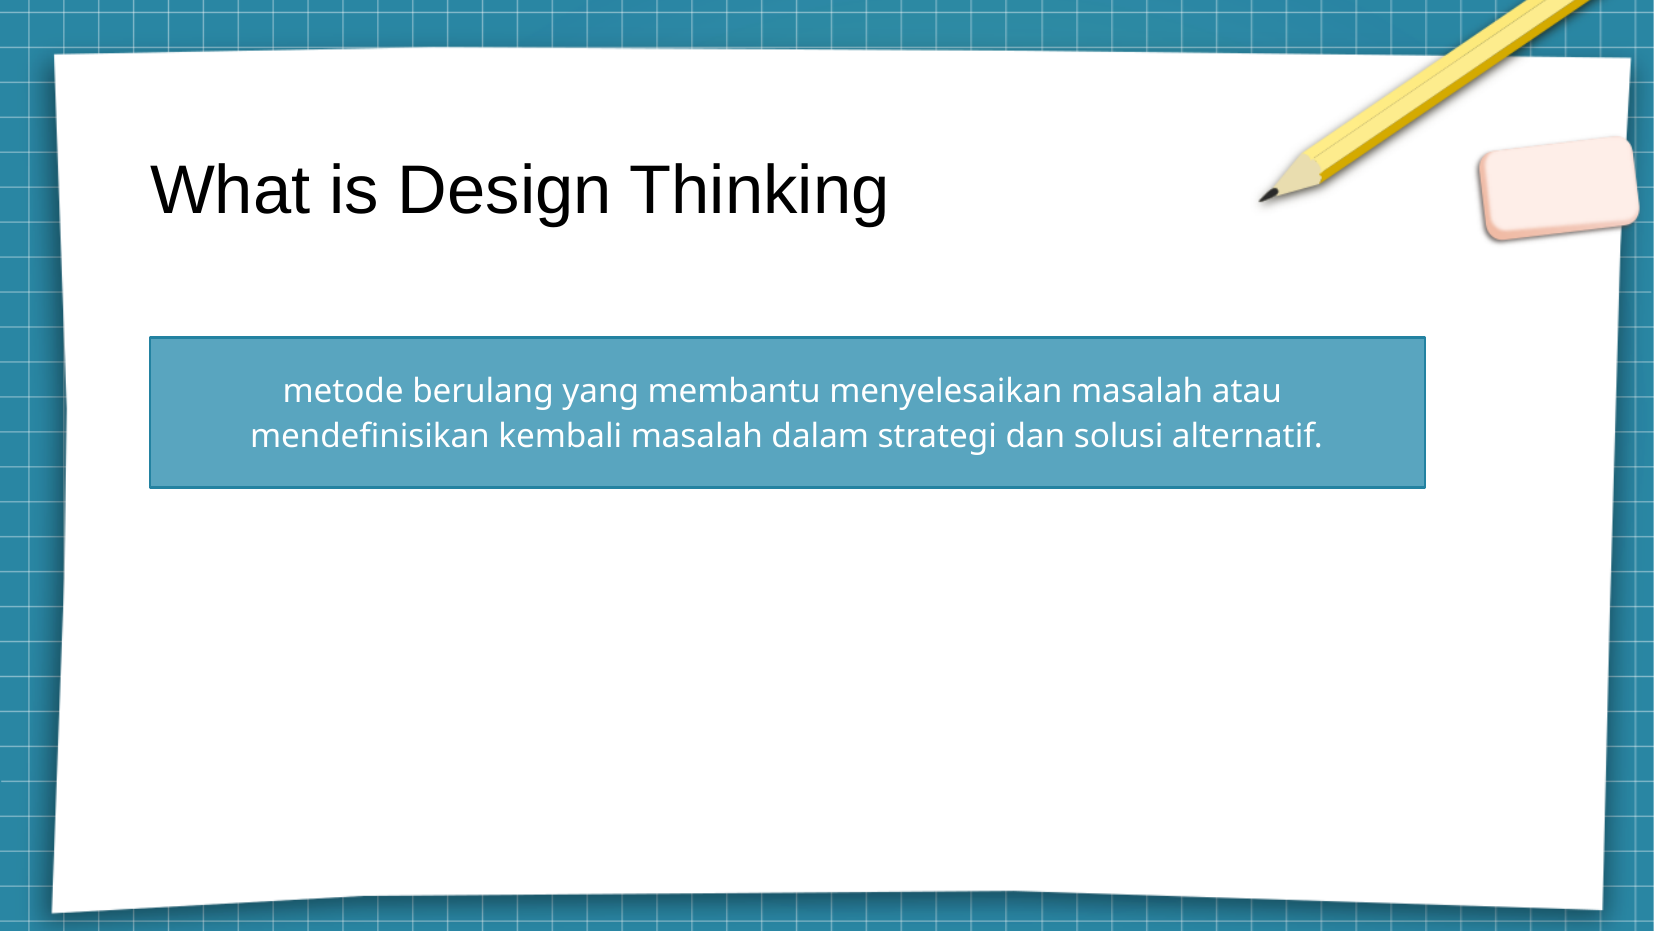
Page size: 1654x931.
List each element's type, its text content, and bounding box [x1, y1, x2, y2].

picture [0, 0, 1654, 931]
title What is Design Thinking [150, 112, 1051, 268]
text_box metode berulang yang membantu menyelesaikan masalah atau mendefinisikan kembali masalah dalam strategi dan solusi alternatif. [150, 337, 1426, 488]
